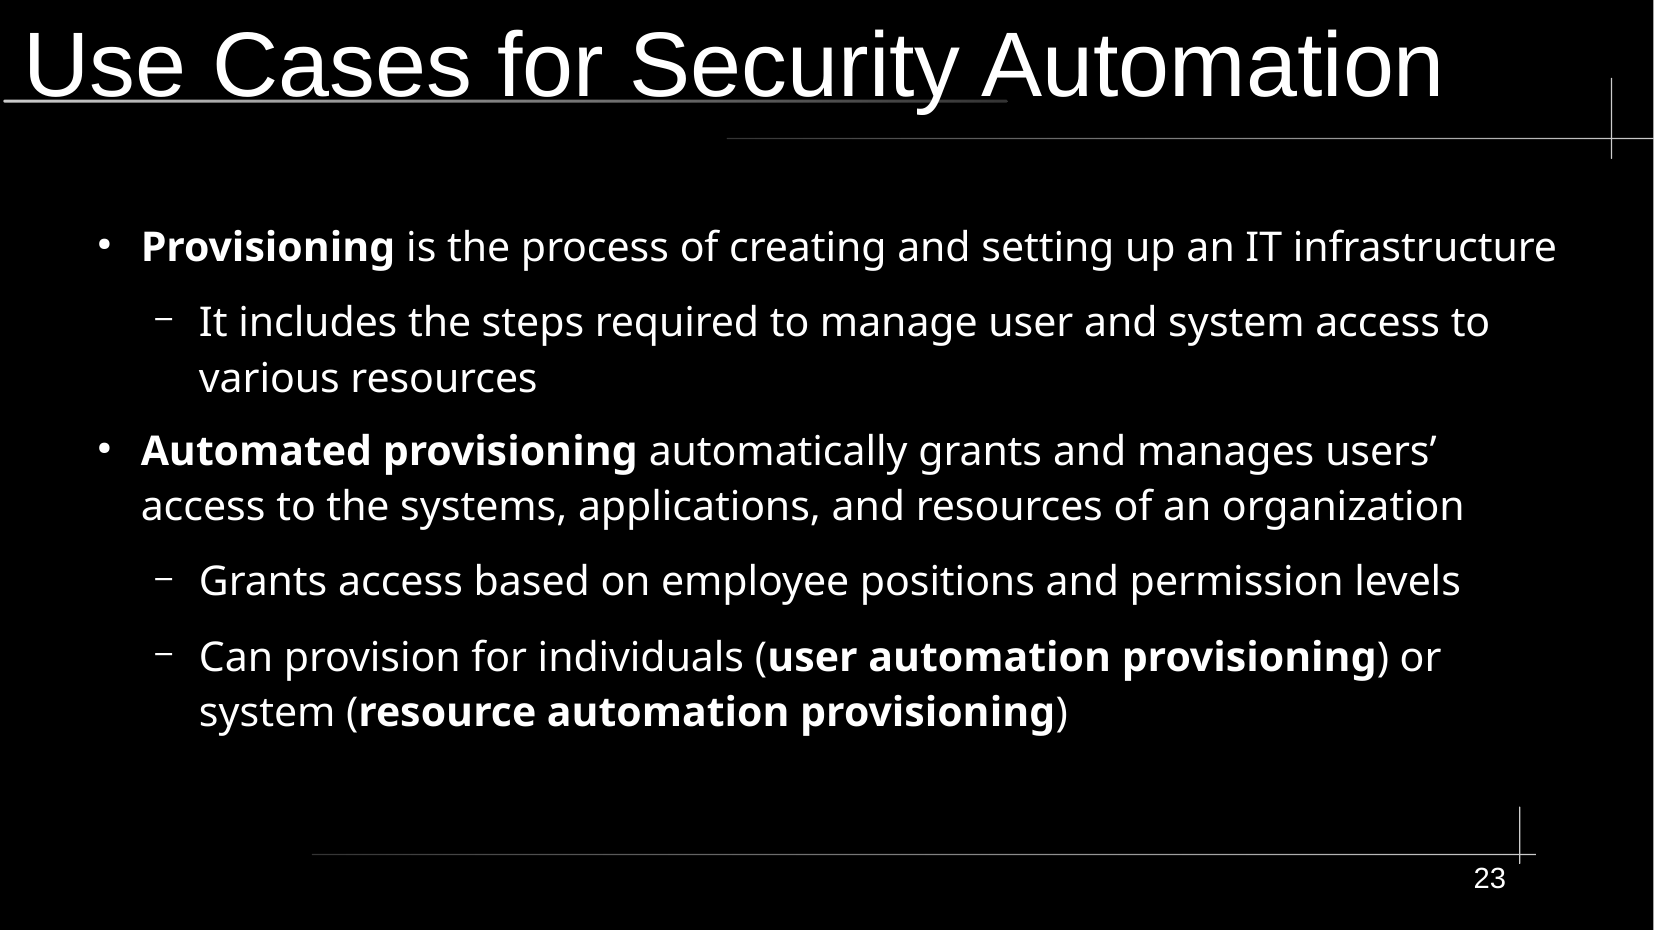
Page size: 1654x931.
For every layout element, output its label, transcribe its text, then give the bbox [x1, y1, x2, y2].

title Use Cases for Security Automation [23, 11, 1589, 119]
list Provisioning is the process of creating and setting up an IT infrastructure It includes the steps required to manage user and system access to various resources Automated provisioning automatically grants and manages users’ access to the systems, applications, and resources of an organization Grants access based on employee positions and permission levels Can provision for individuals (user automation provisioning) or system (resource automation provisioning) [82, 217, 1571, 758]
